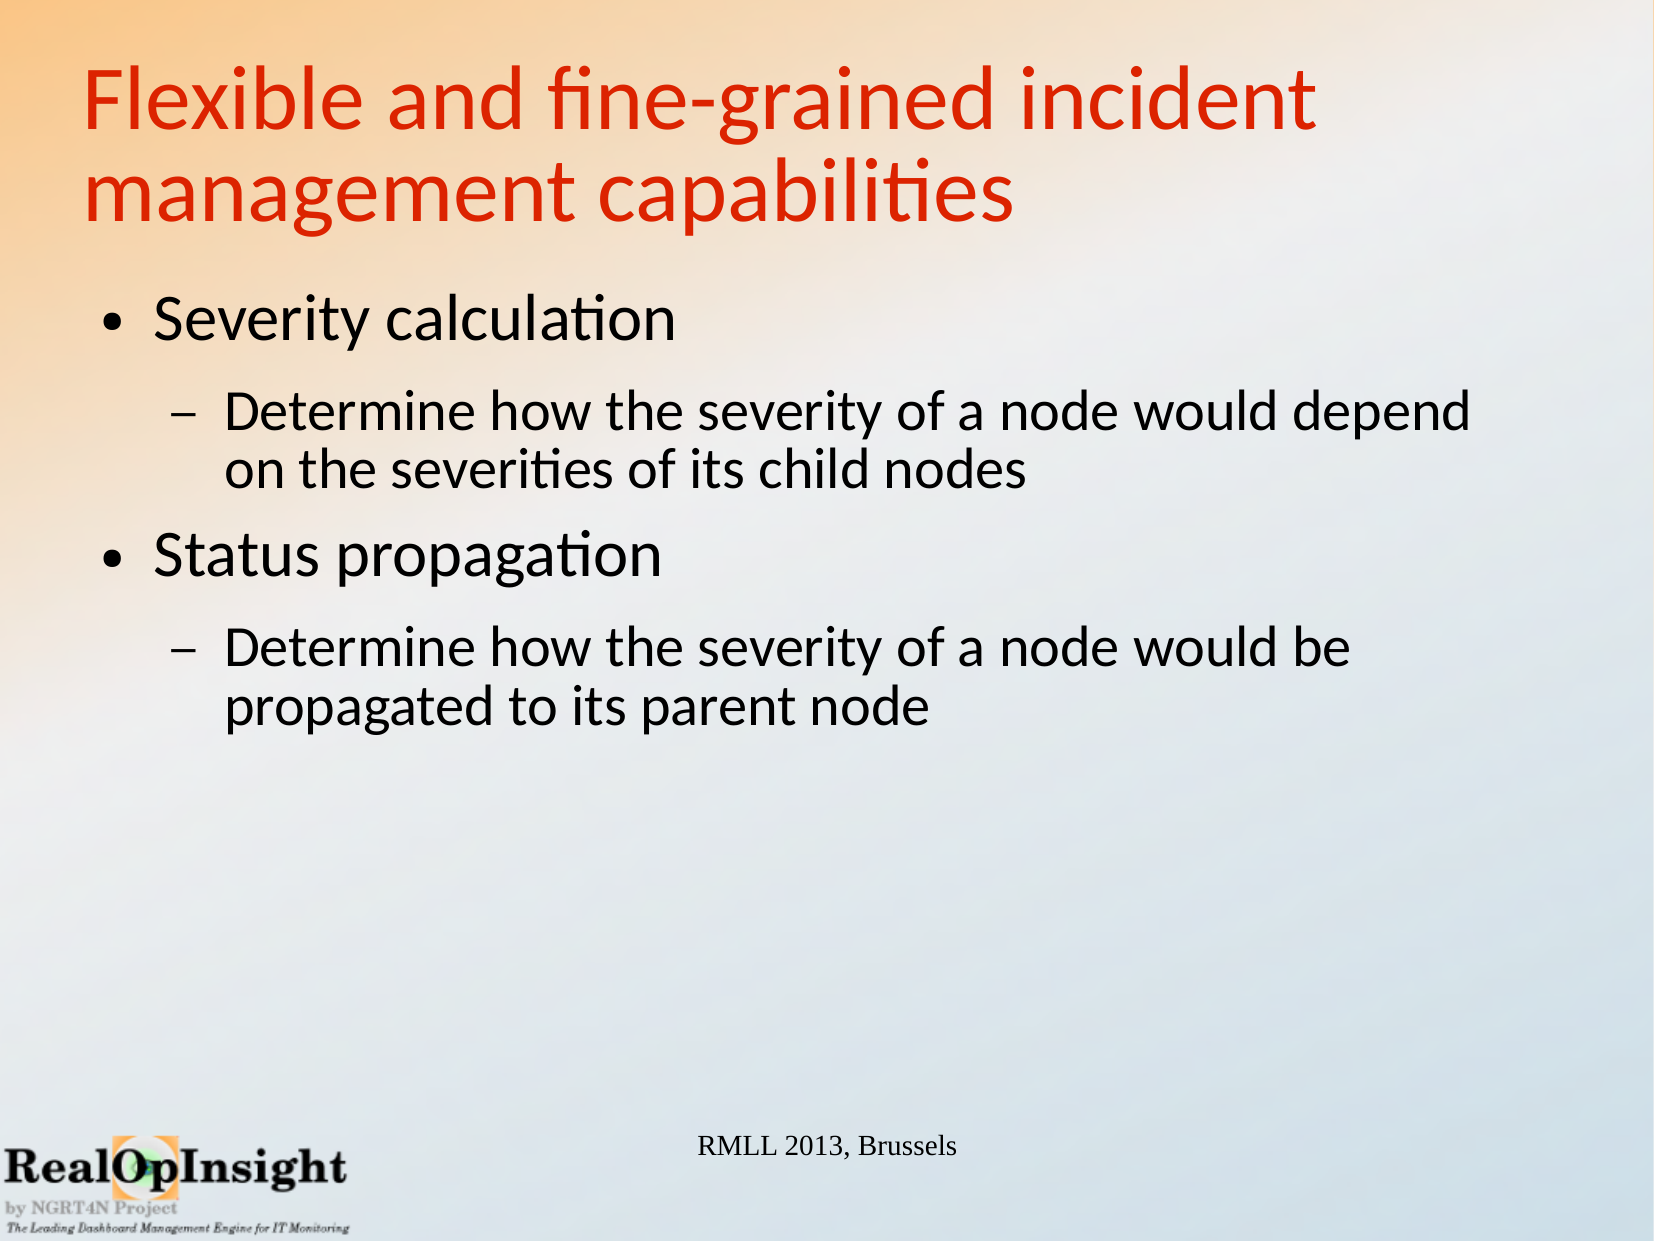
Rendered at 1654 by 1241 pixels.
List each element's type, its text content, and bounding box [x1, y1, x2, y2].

list Severity calculation Determine how the severity of a node would depend on the severities of its child nodes Status propagation Determine how the severity of a node would be propagated to its parent node [82, 290, 1538, 1010]
picture [0, 0, 1654, 1241]
title Flexible and fine-grained incident management capabilities [82, 40, 1571, 266]
